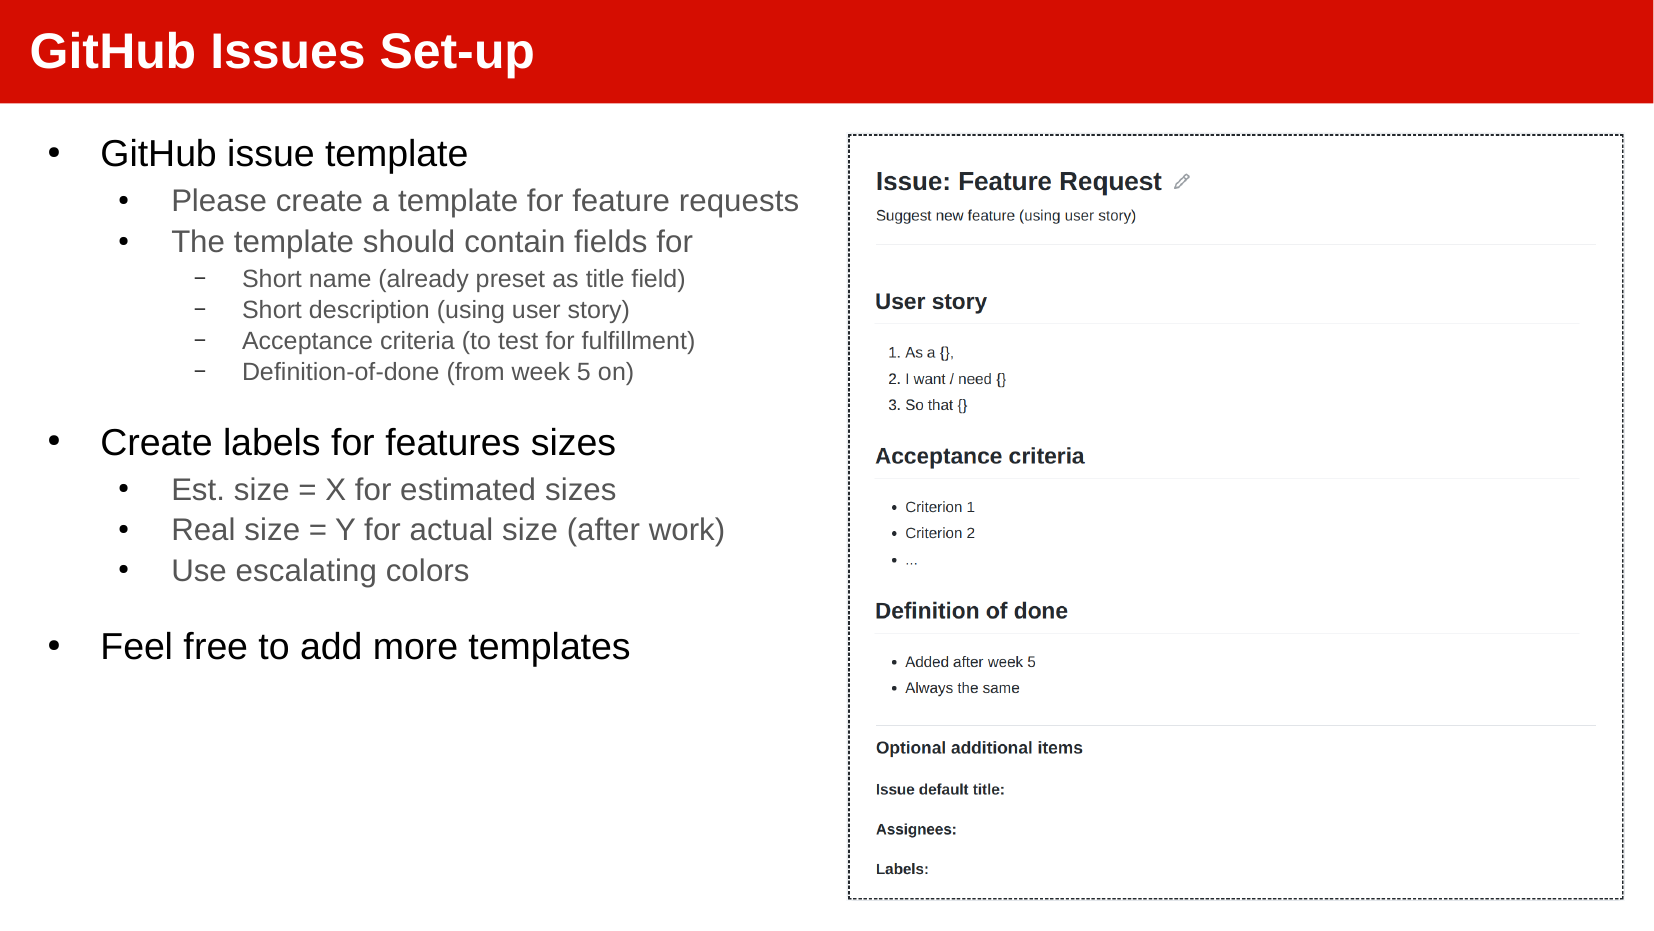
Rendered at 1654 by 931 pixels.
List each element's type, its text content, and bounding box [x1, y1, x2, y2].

title GitHub Issues Set-up [0, 0, 1654, 104]
list GitHub issue template Please create a template for feature requests The template should contain fields for Short name (already preset as title field) Short description (using user story) Acceptance criteria (to test for fulfillment) Definition-of-done (from week 5 on) Create labels for features sizes Est. size = X for estimated sizes Real size = Y for actual size (after work) Use escalating colors Feel free to add more templates [29, 132, 846, 813]
picture [846, 132, 1625, 901]
